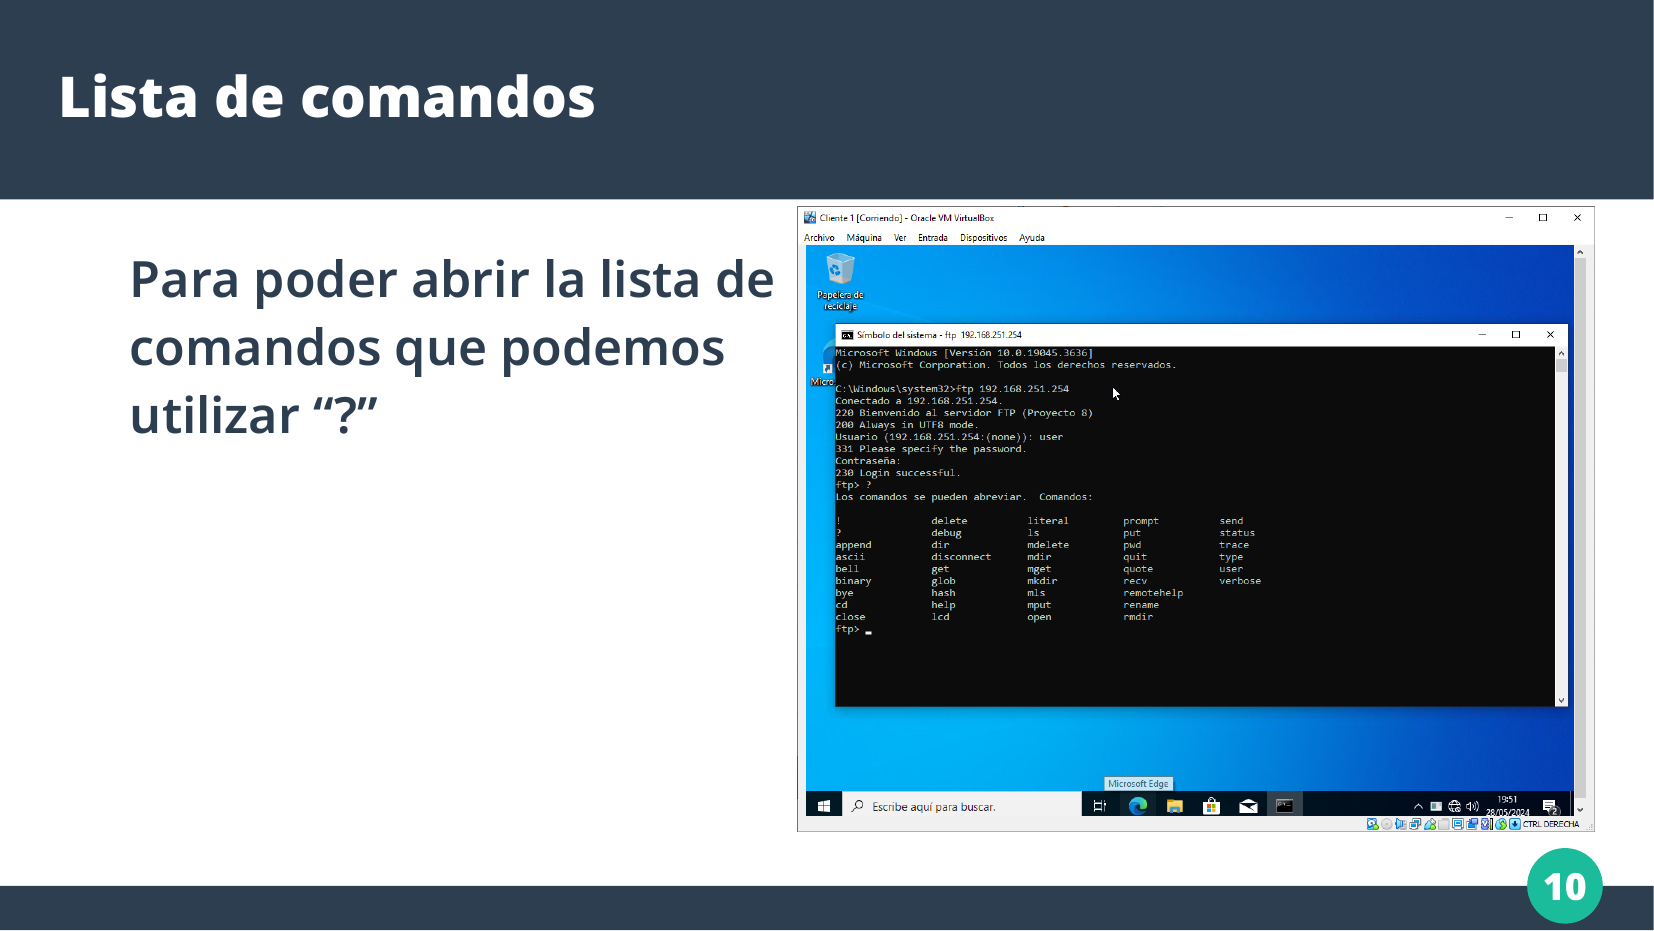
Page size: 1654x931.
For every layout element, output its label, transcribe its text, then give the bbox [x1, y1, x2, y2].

title Lista de comandos [59, 37, 1595, 155]
list Para poder abrir la lista de comandos que podemos utilizar “?” [59, 243, 809, 864]
picture [797, 206, 1595, 832]
